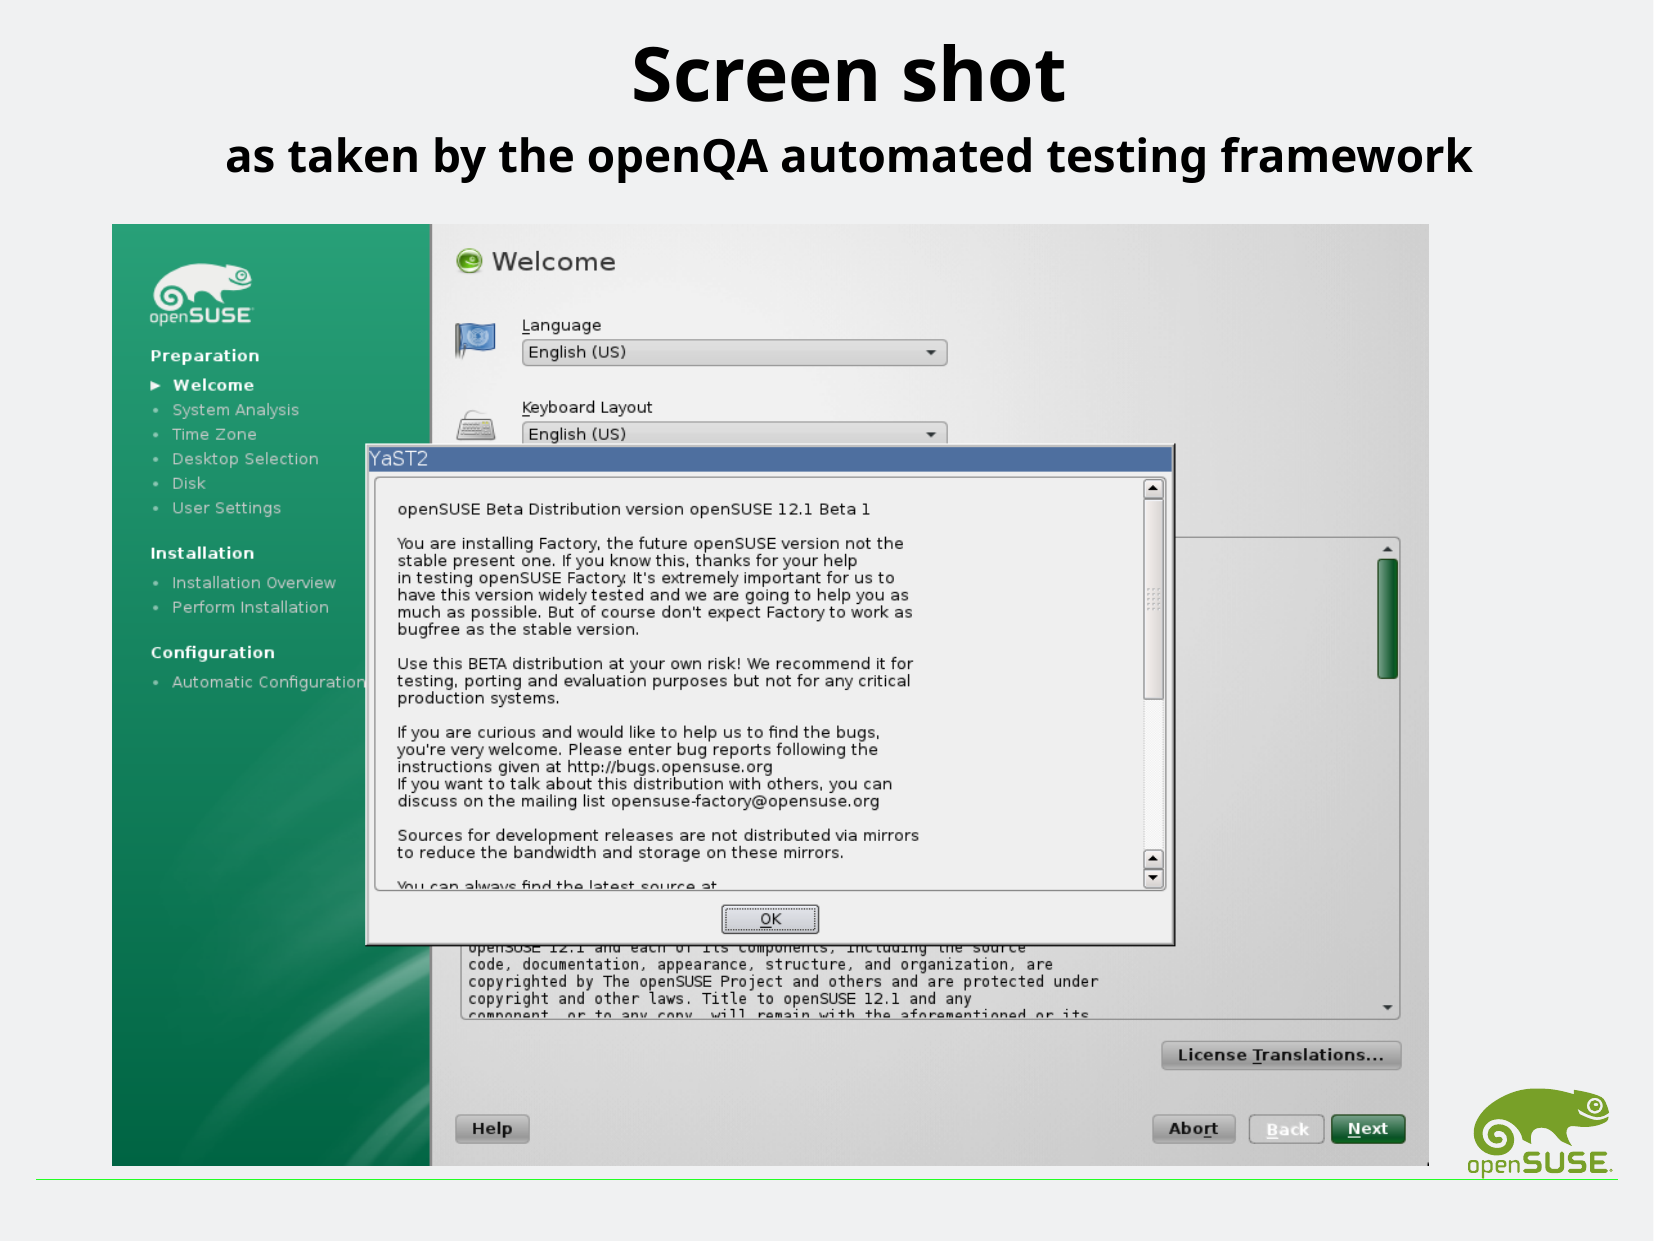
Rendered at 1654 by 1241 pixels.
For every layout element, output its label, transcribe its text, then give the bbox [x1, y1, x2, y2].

picture [0, 0, 1654, 1241]
title Screen shot as taken by the openQA automated testing framework [225, 0, 1538, 208]
